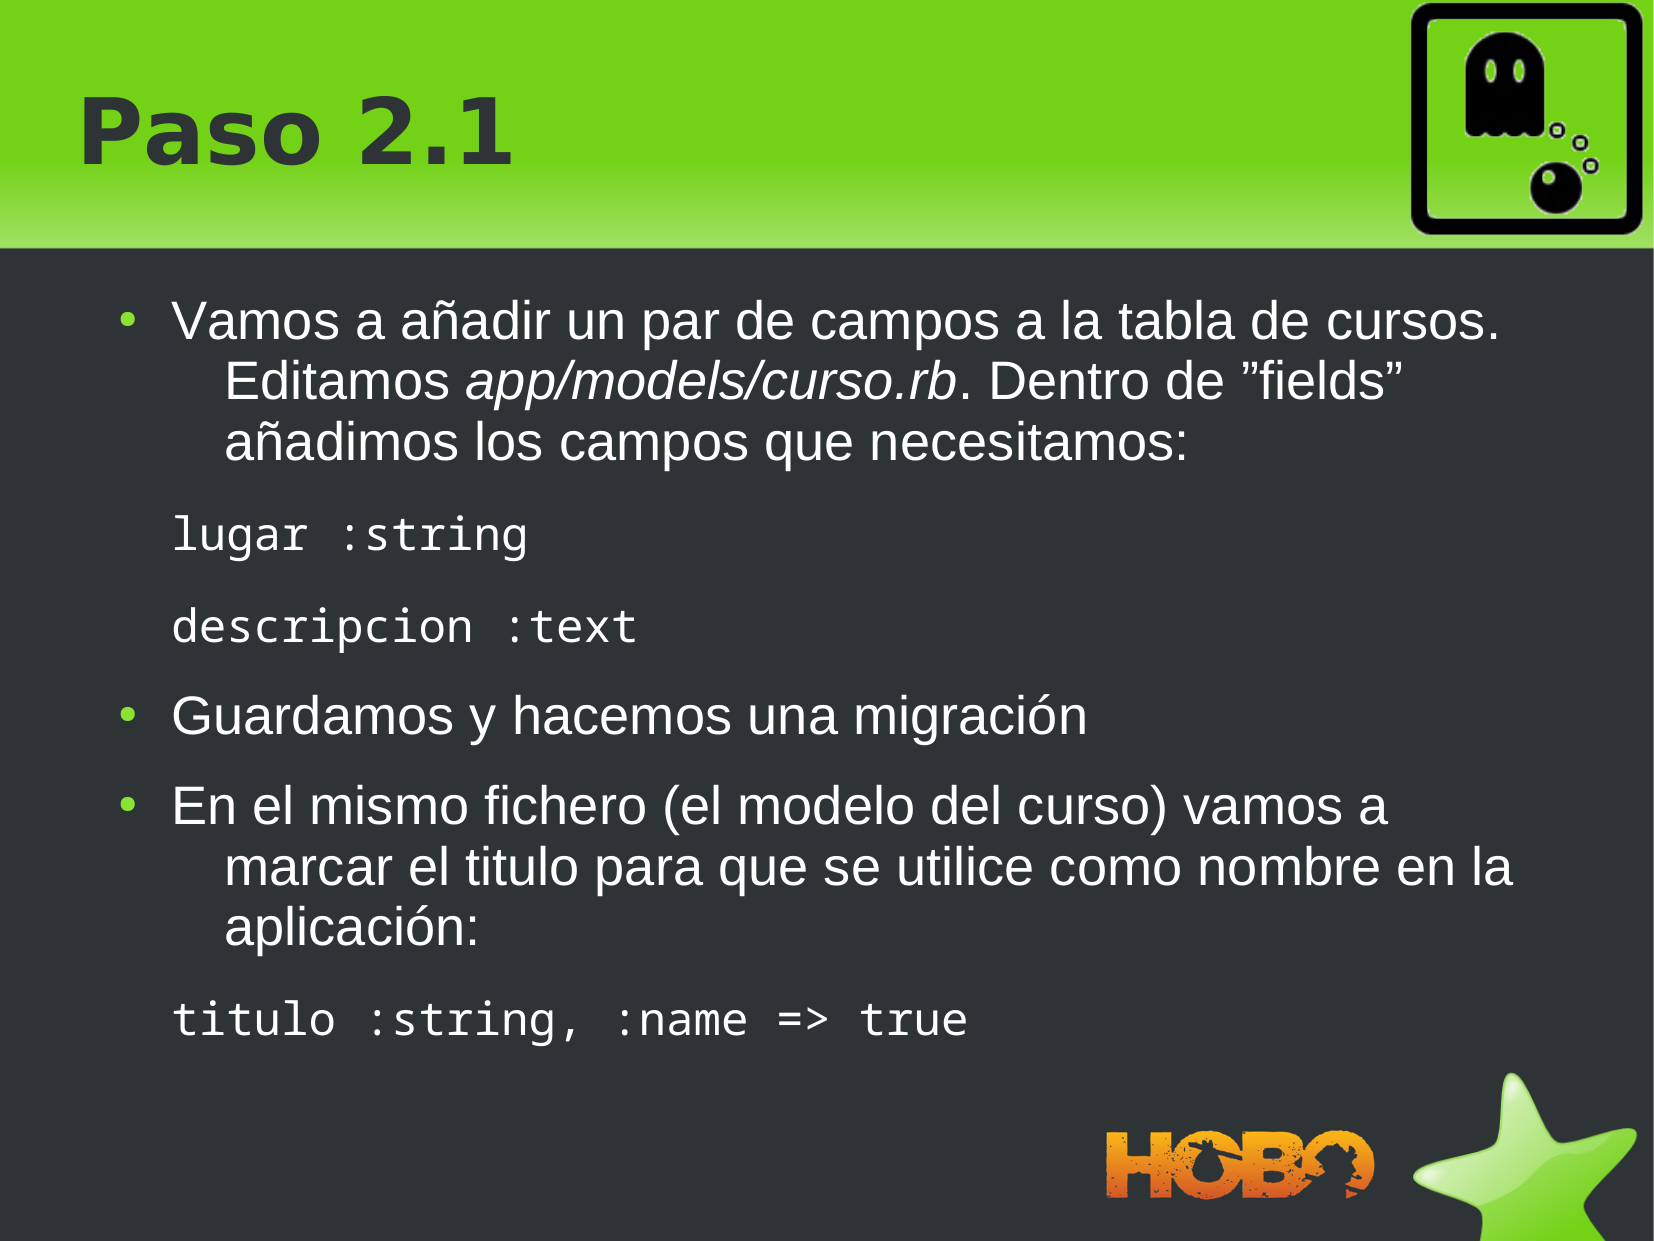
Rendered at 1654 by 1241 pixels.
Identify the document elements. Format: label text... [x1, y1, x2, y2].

picture [0, 0, 1654, 1241]
title Paso 2.1 [76, 36, 1565, 229]
list Vamos a añadir un par de campos a la tabla de cursos. Editamos app/models/curso.rb. Dentro de ”fields” añadimos los campos que necesitamos: lugar :string descripcion :text Guardamos y hacemos una migración En el mismo fichero (el modelo del curso) vamos a marcar el titulo para que se utilice como nombre en la aplicación: titulo :string, :name => true [82, 290, 1571, 1094]
